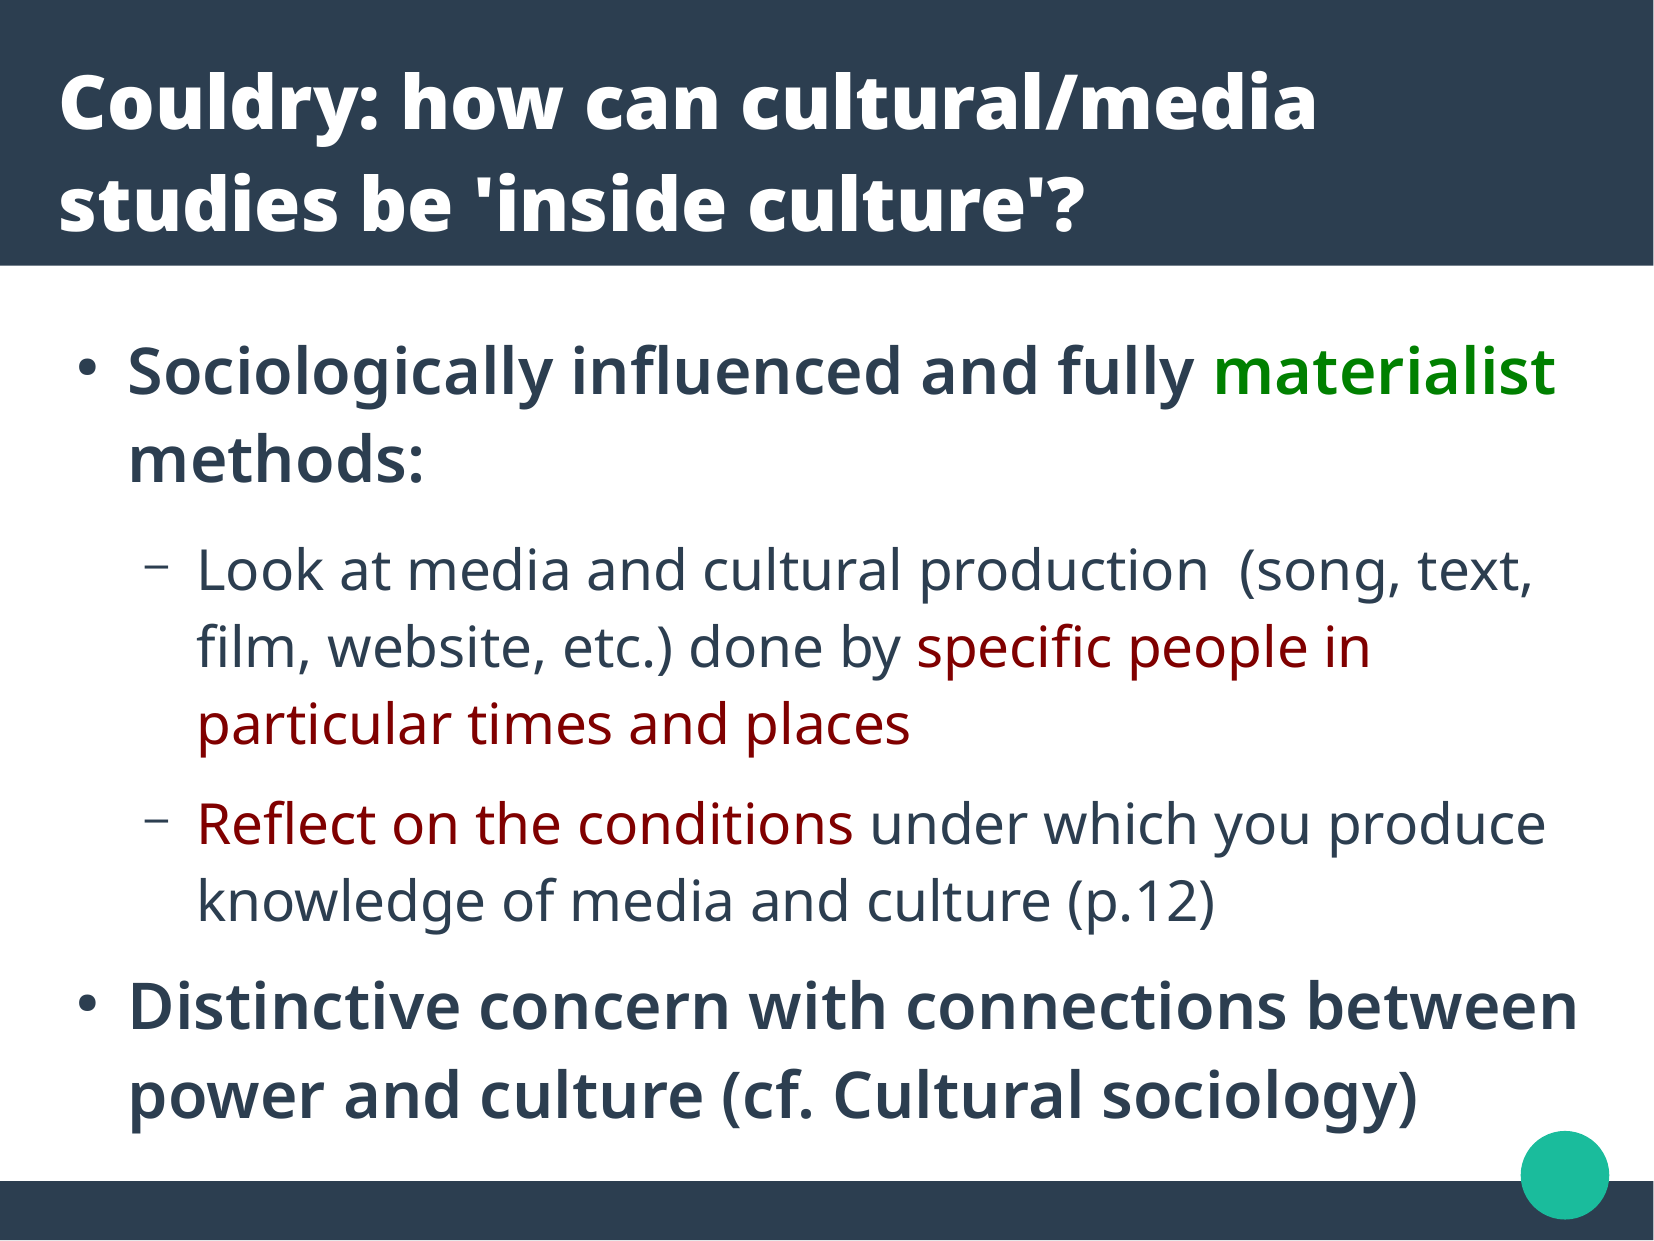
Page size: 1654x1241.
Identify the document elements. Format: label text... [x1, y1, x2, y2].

list Sociologically influenced and fully materialist methods: Look at media and cultural production (song, text, film, website, etc.) done by specific people in particular times and places Reflect on the conditions under which you produce knowledge of media and culture (p.12) Distinctive concern with connections between power and culture (cf. Cultural sociology) [59, 324, 1595, 1152]
title Couldry: how can cultural/media studies be 'inside culture'? [59, 49, 1595, 207]
